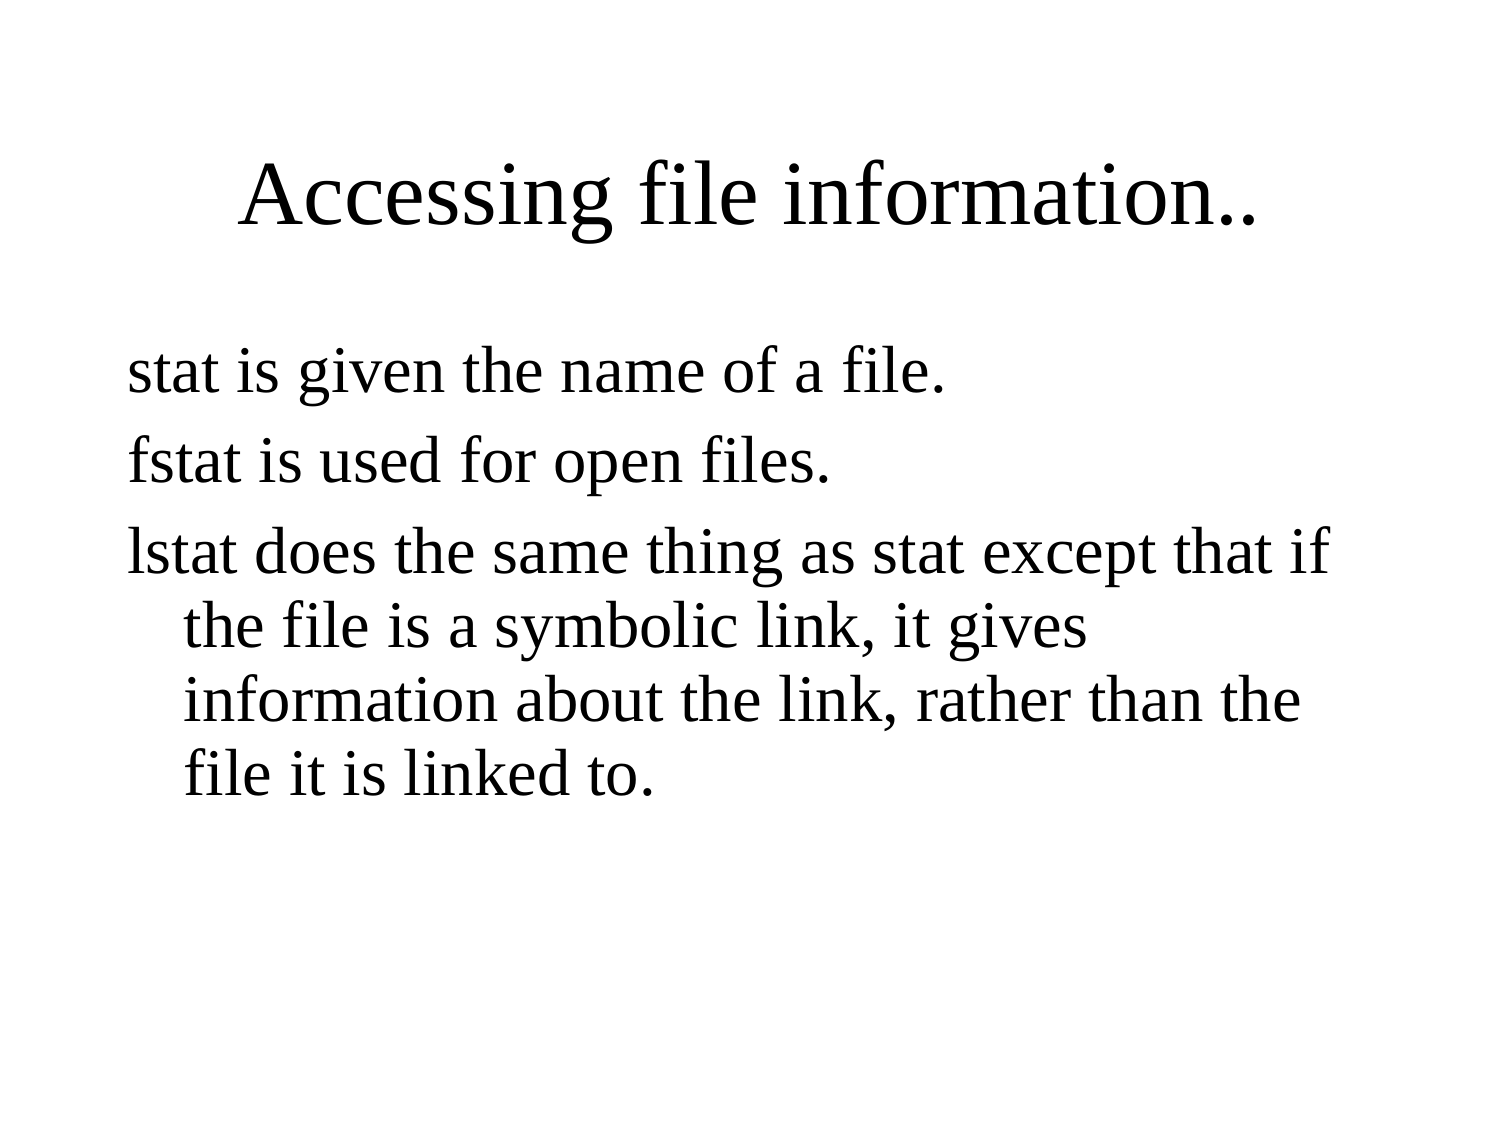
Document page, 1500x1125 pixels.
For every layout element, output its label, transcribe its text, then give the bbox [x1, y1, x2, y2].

list stat is given the name of a file. fstat is used for open files. lstat does the same thing as stat except that if the file is a symbolic link, it gives information about the link, rather than the file it is linked to. [112, 324, 1388, 1014]
title Accessing file information.. [112, 76, 1388, 312]
